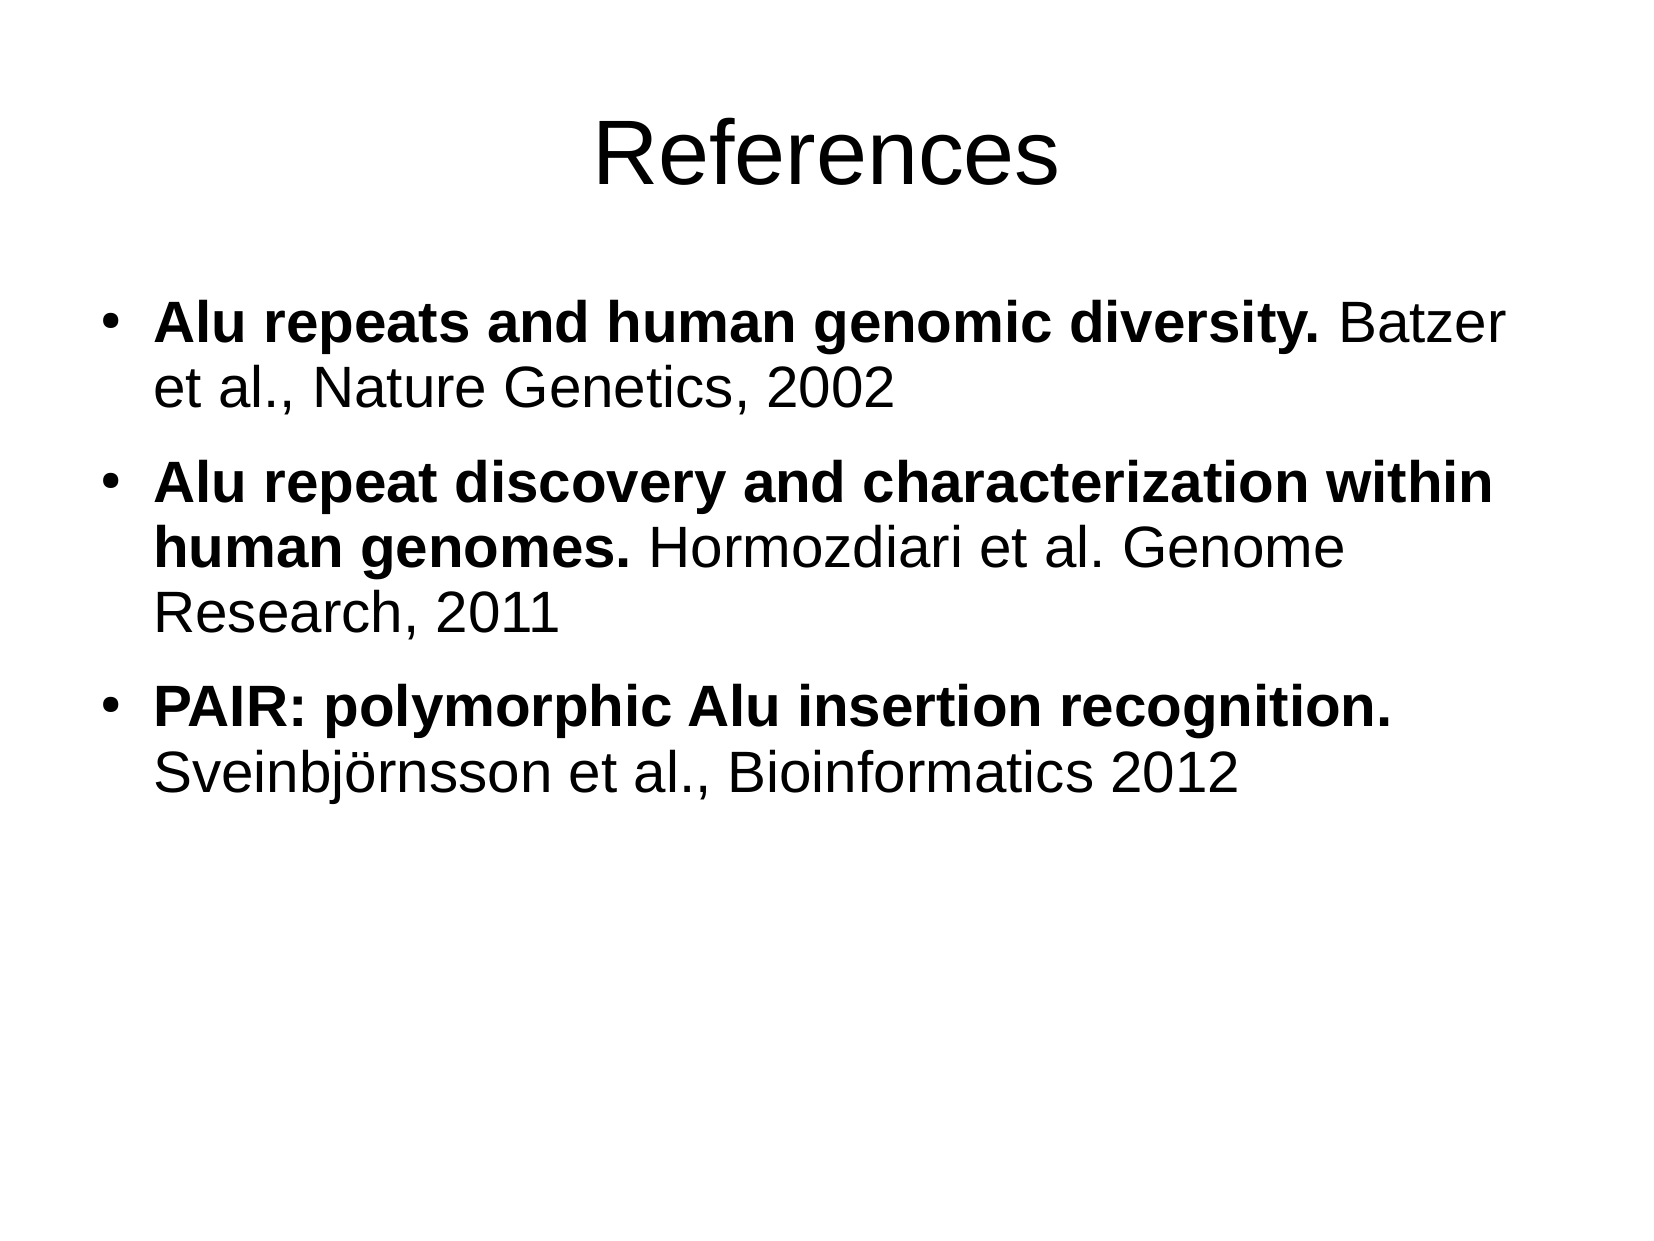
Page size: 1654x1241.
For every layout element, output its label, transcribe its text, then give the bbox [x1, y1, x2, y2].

title References [82, 49, 1571, 257]
list Alu repeats and human genomic diversity. Batzer et al., Nature Genetics, 2002 Alu repeat discovery and characterization within human genomes. Hormozdiari et al. Genome Research, 2011 PAIR: polymorphic Alu insertion recognition. Sveinbjörnsson et al., Bioinformatics 2012 [82, 290, 1571, 1109]
